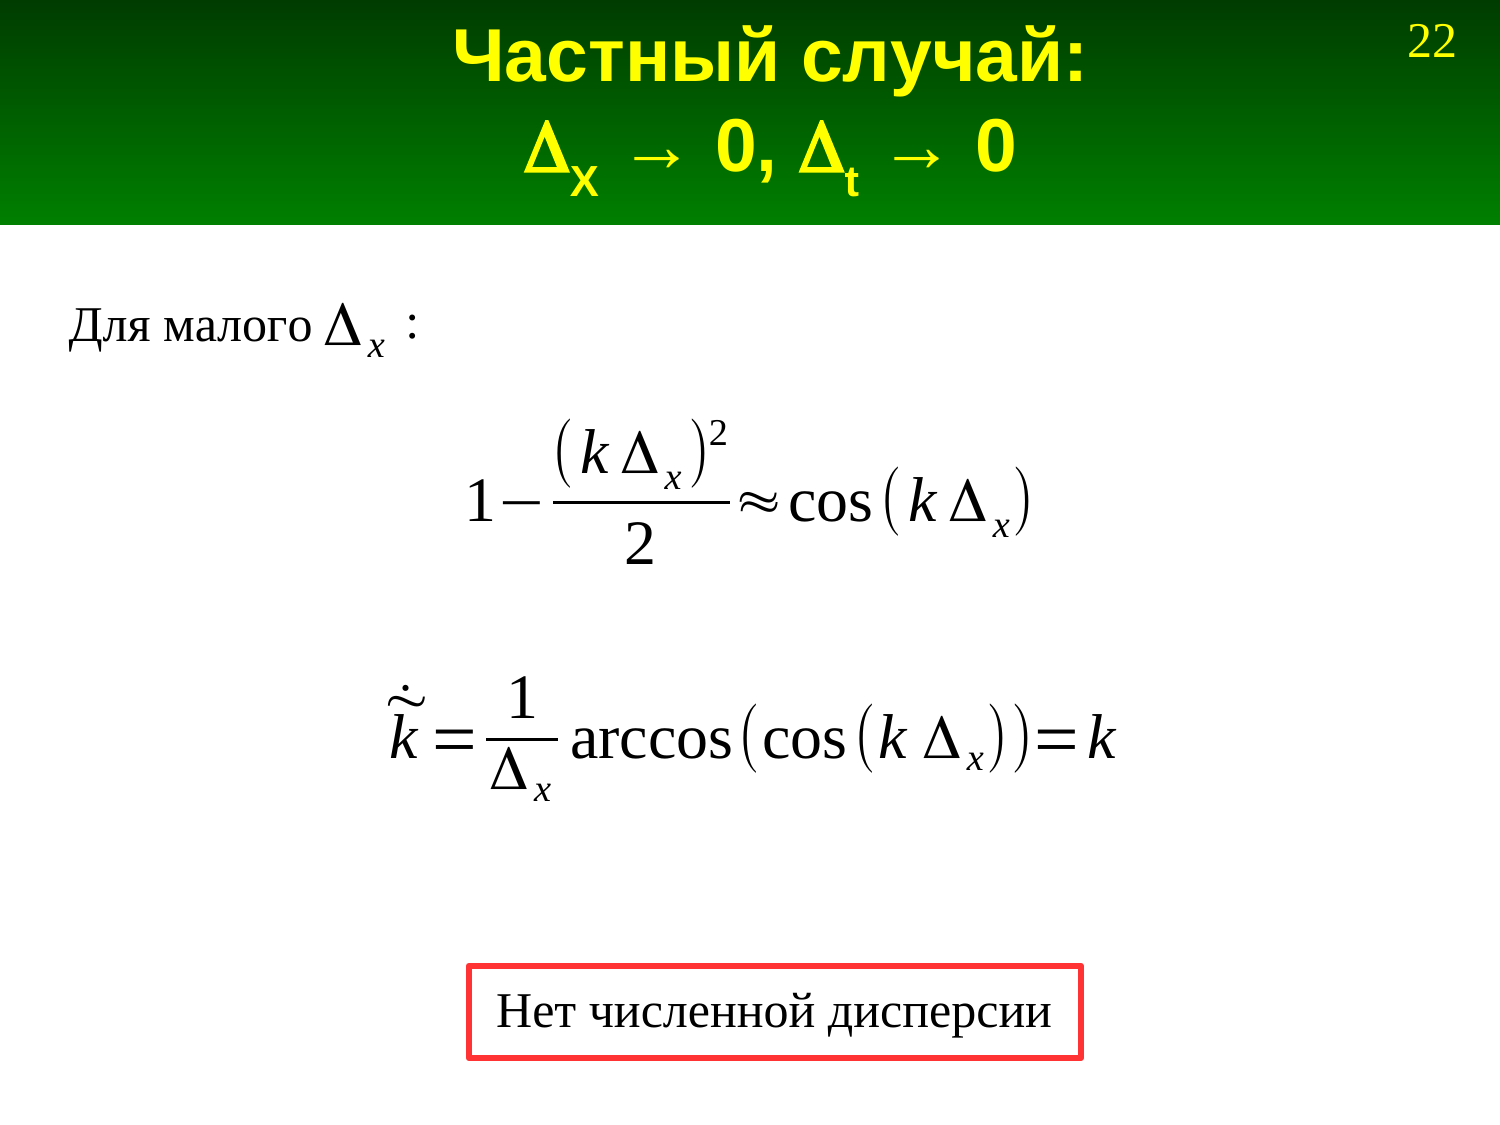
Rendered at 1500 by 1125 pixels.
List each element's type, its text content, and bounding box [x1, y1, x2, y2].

text_box : [390, 281, 435, 357]
title Частный случай: DX → 0, Dt → 0 [100, 0, 1441, 213]
text_box Нет численной дисперсии [481, 970, 1068, 1045]
chart [365, 662, 1135, 812]
text_box Для малого [53, 284, 328, 359]
chart [307, 297, 404, 367]
chart [448, 409, 1052, 579]
